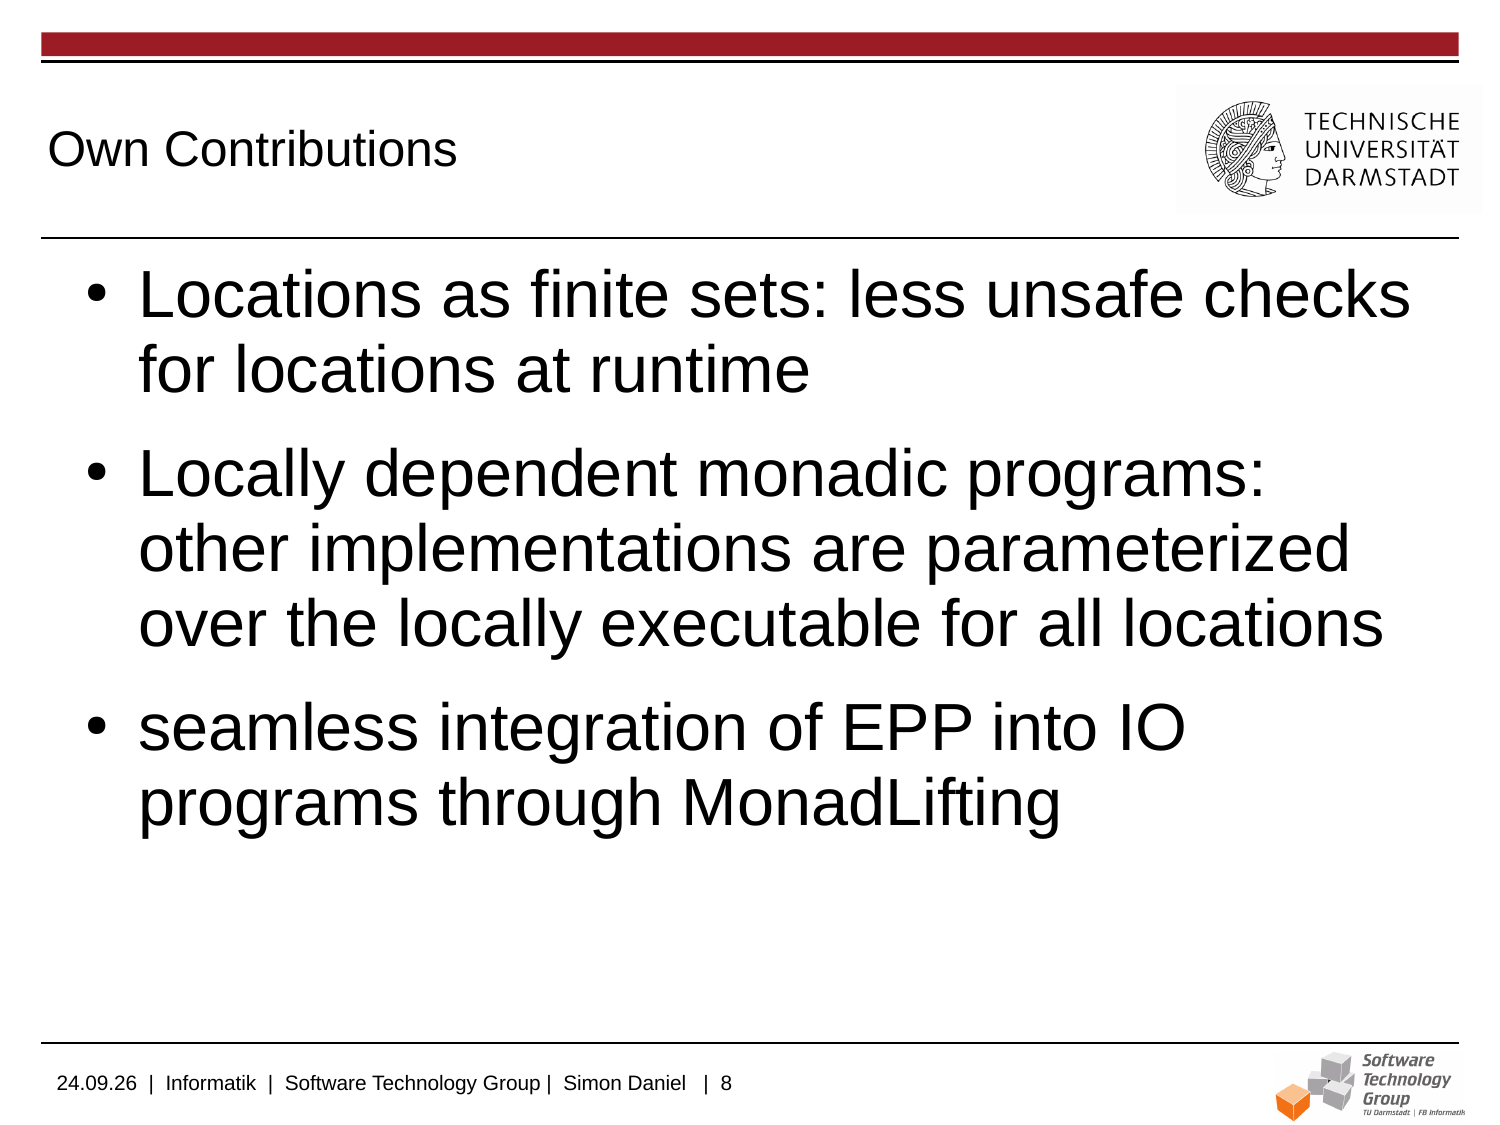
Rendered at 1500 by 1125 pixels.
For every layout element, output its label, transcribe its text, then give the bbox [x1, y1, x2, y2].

title Own Contributions [47, 74, 1137, 225]
picture [1275, 1051, 1465, 1122]
list Locations as finite sets: less unsafe checks for locations at runtime Locally dependent monadic programs: other implementations are parameterized over the locally executable for all locations seamless integration of EPP into IO programs through MonadLifting [67, 257, 1418, 910]
